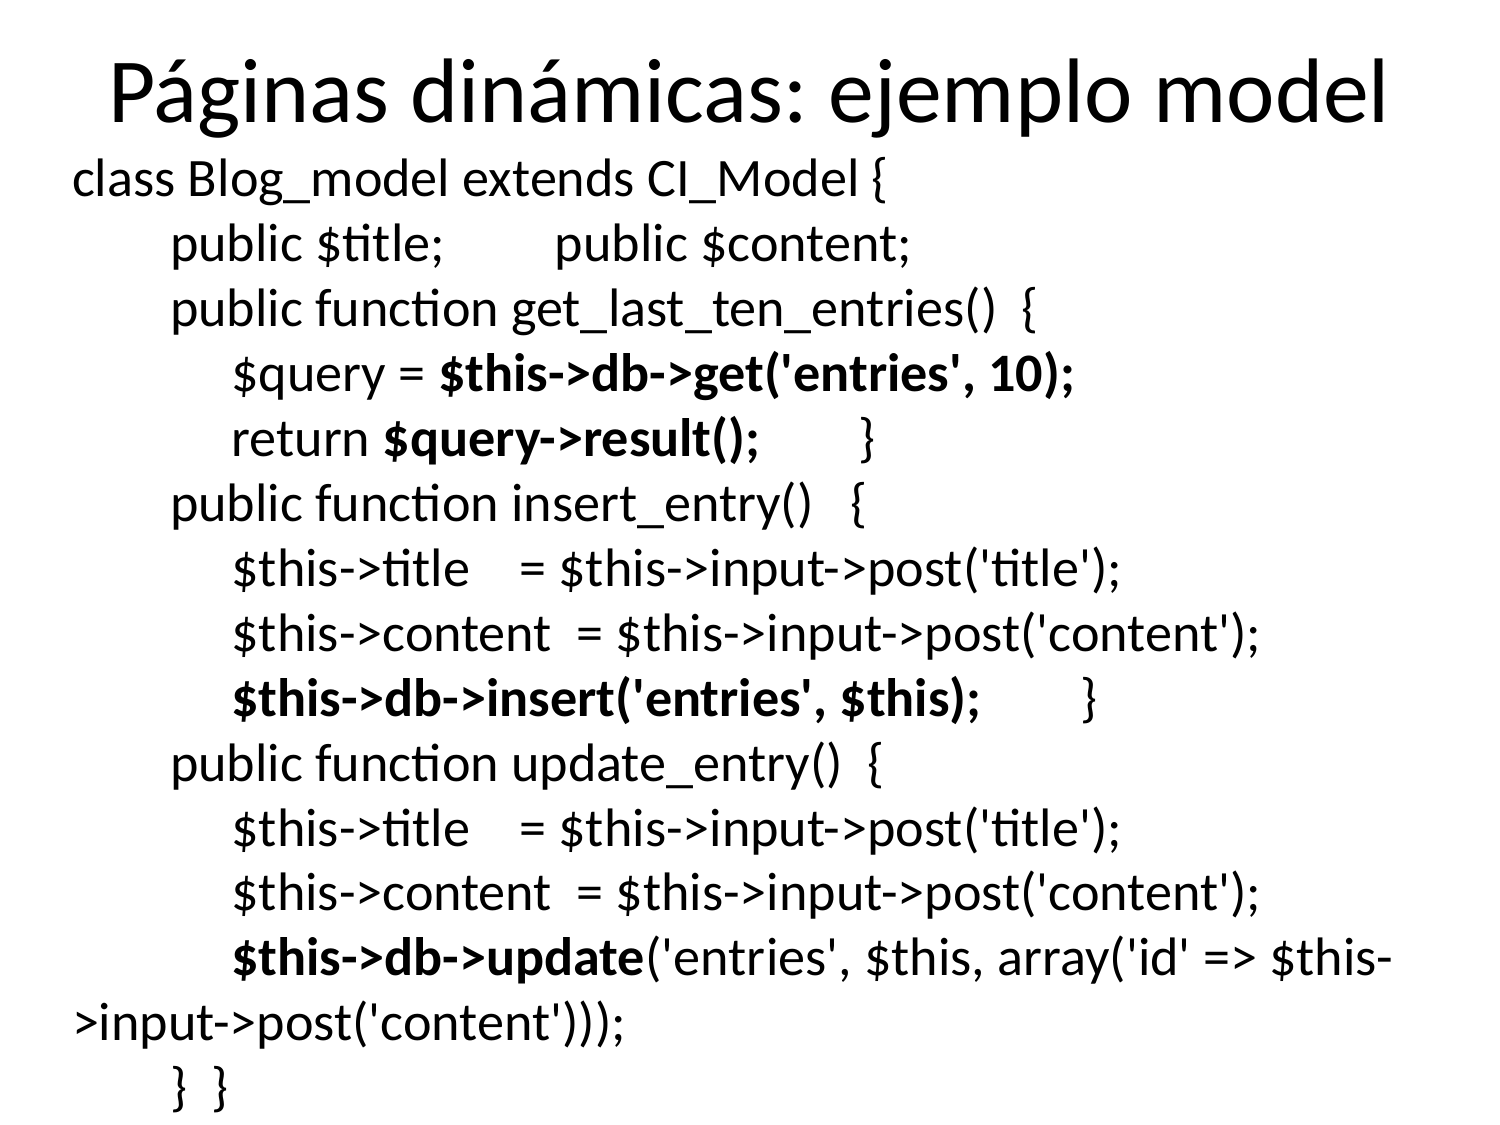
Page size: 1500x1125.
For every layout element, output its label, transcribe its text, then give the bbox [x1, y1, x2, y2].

list [1067, 963, 1078, 972]
title Páginas dinámicas: ejemplo model [75, 23, 1425, 134]
list [393, 963, 403, 970]
list [496, 963, 505, 970]
list [525, 963, 535, 970]
list class Blog_model extends CI_Model { public $title; public $content; public function get_last_ten_entries() { $query = $this->db->get('entries', 10); return $query->result(); } public function insert_entry() { $this->title = $this->input->post('title'); $this->content = $this->input->post('content'); $this->db->insert('entries', $this); } public function update_entry() { $this->title = $this->input->post('title'); $this->content = $this->input->post('content'); $this->db->update('entries', $this, array('id' => $this->input->post('content'))); } } [57, 134, 1483, 963]
list [879, 963, 884, 972]
list [1157, 963, 1170, 972]
list [75, 963, 1425, 1005]
list [553, 963, 563, 970]
list [1284, 963, 1289, 972]
list [581, 964, 590, 971]
list [423, 963, 433, 970]
list [1004, 963, 1015, 972]
